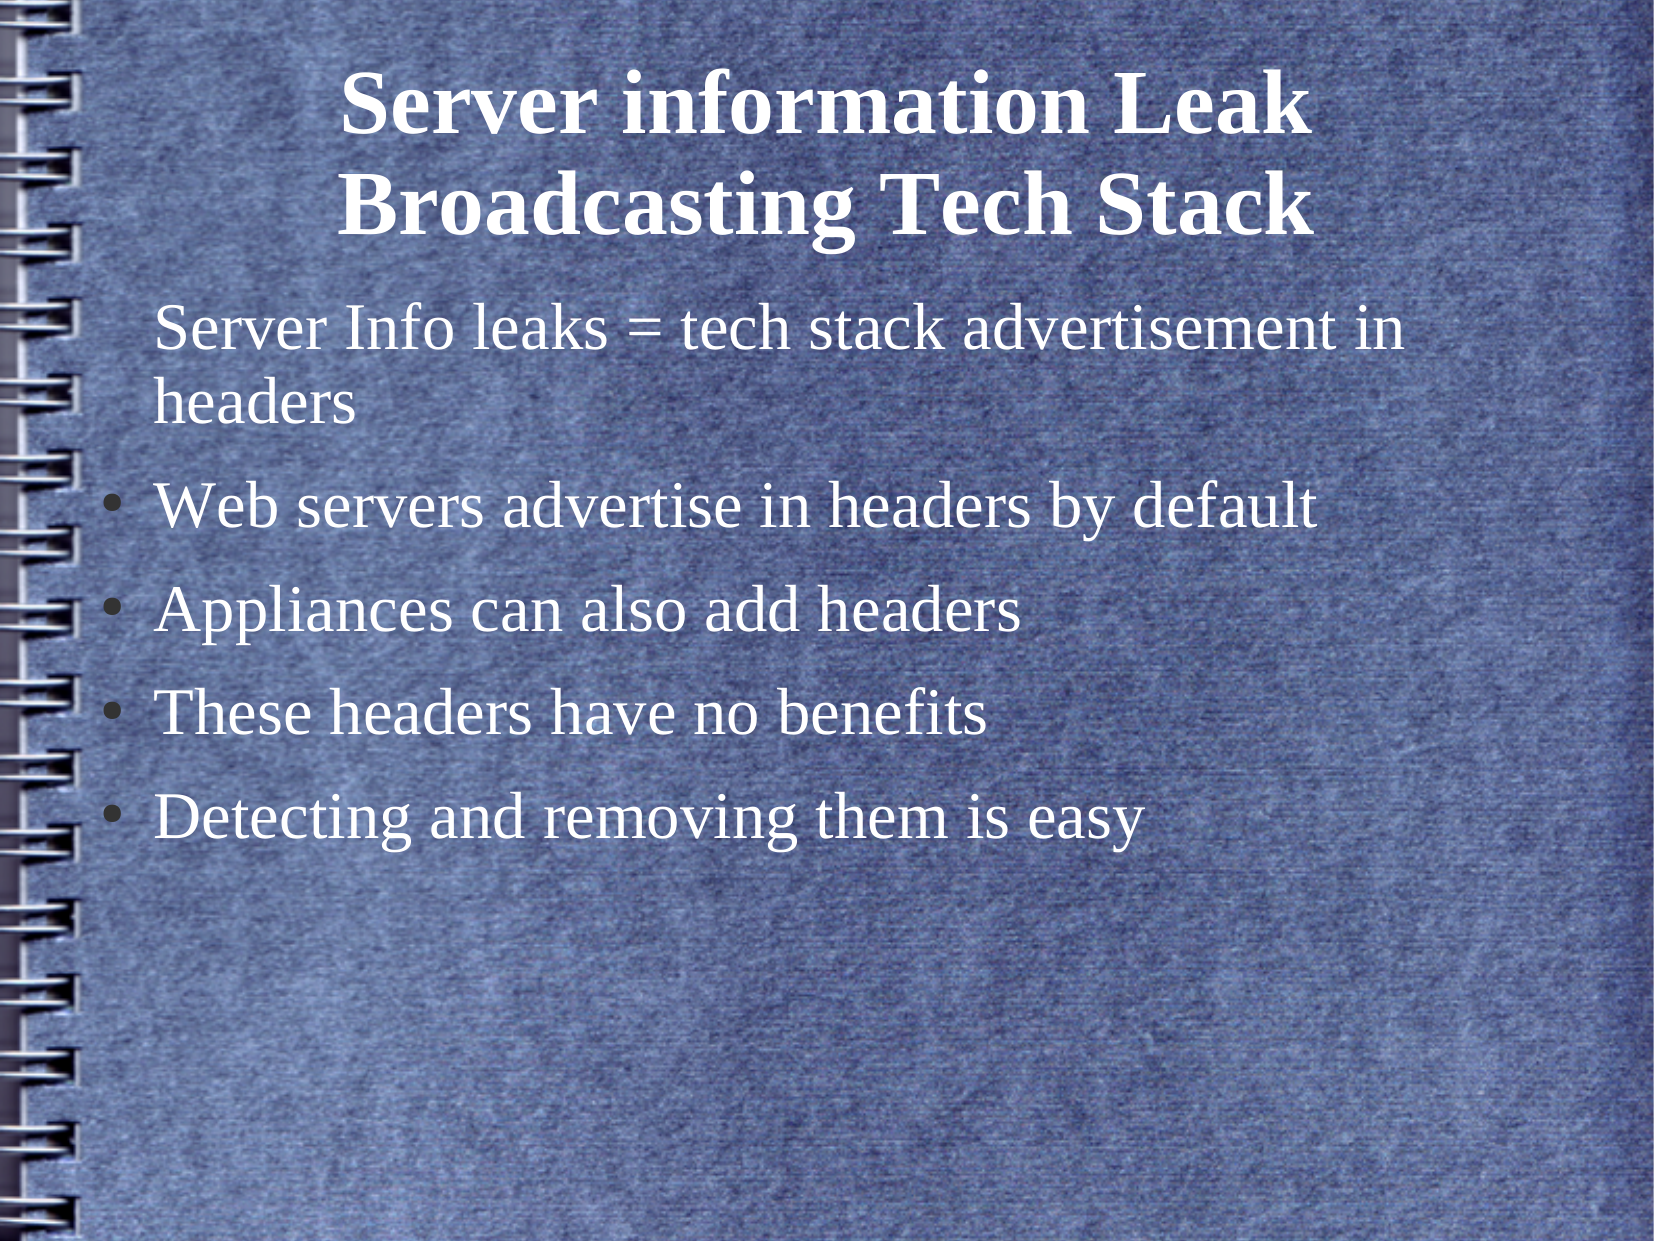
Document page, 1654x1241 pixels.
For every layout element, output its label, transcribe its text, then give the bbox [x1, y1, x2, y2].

picture [0, 0, 1654, 1241]
title Server information Leak Broadcasting Tech Stack [82, 49, 1571, 257]
list Server Info leaks = tech stack advertisement in headers Web servers advertise in headers by default Appliances can also add headers These headers have no benefits Detecting and removing them is easy [82, 290, 1571, 1109]
